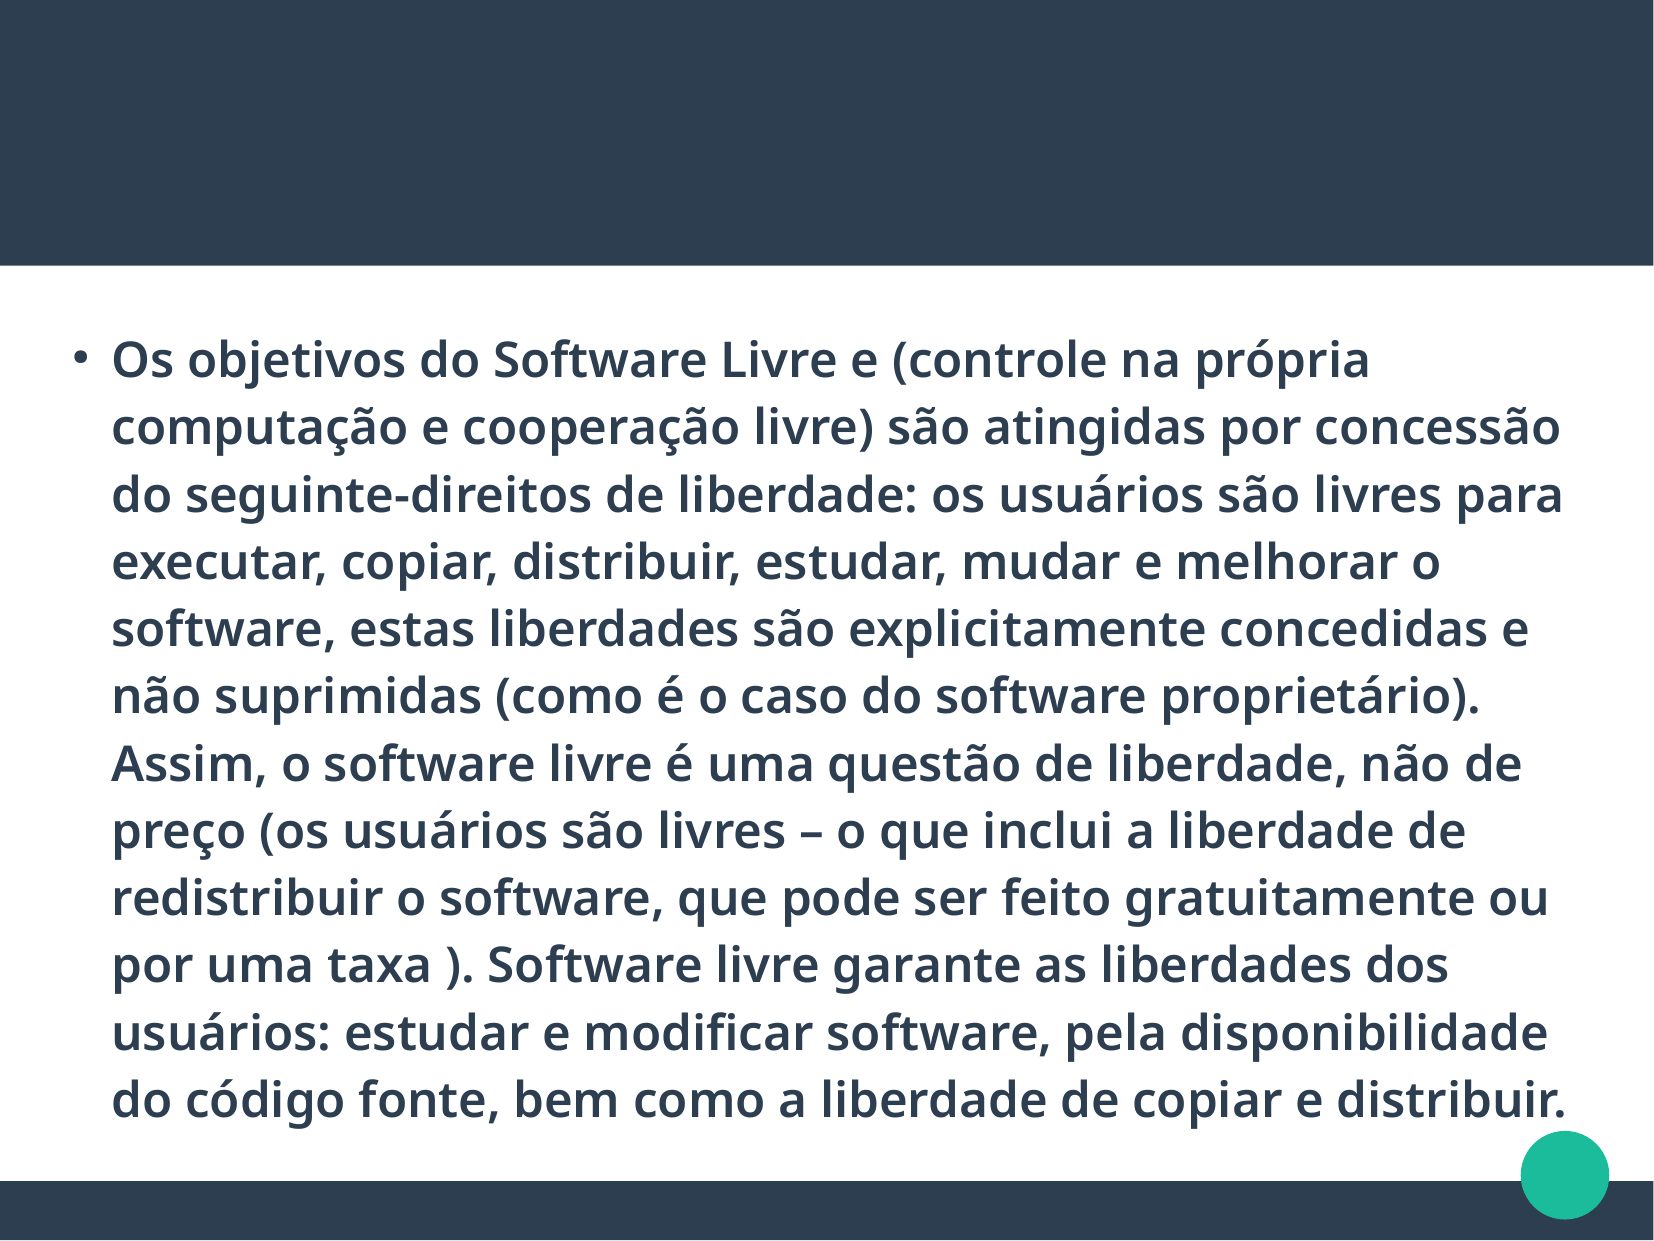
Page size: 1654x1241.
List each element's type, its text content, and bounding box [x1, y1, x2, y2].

list Os objetivos do Software Livre e (controle na própria computação e cooperação livre) são atingidas por concessão do seguinte-direitos de liberdade: os usuários são livres para executar, copiar, distribuir, estudar, mudar e melhorar o software, estas liberdades são explicitamente concedidas e não suprimidas (como é o caso do software proprietário). Assim, o software livre é uma questão de liberdade, não de preço (os usuários são livres – o que inclui a liberdade de redistribuir o software, que pode ser feito gratuitamente ou por uma taxa ). Software livre garante as liberdades dos usuários: estudar e modificar software, pela disponibilidade do código fonte, bem como a liberdade de copiar e distribuir. [59, 324, 1595, 1152]
